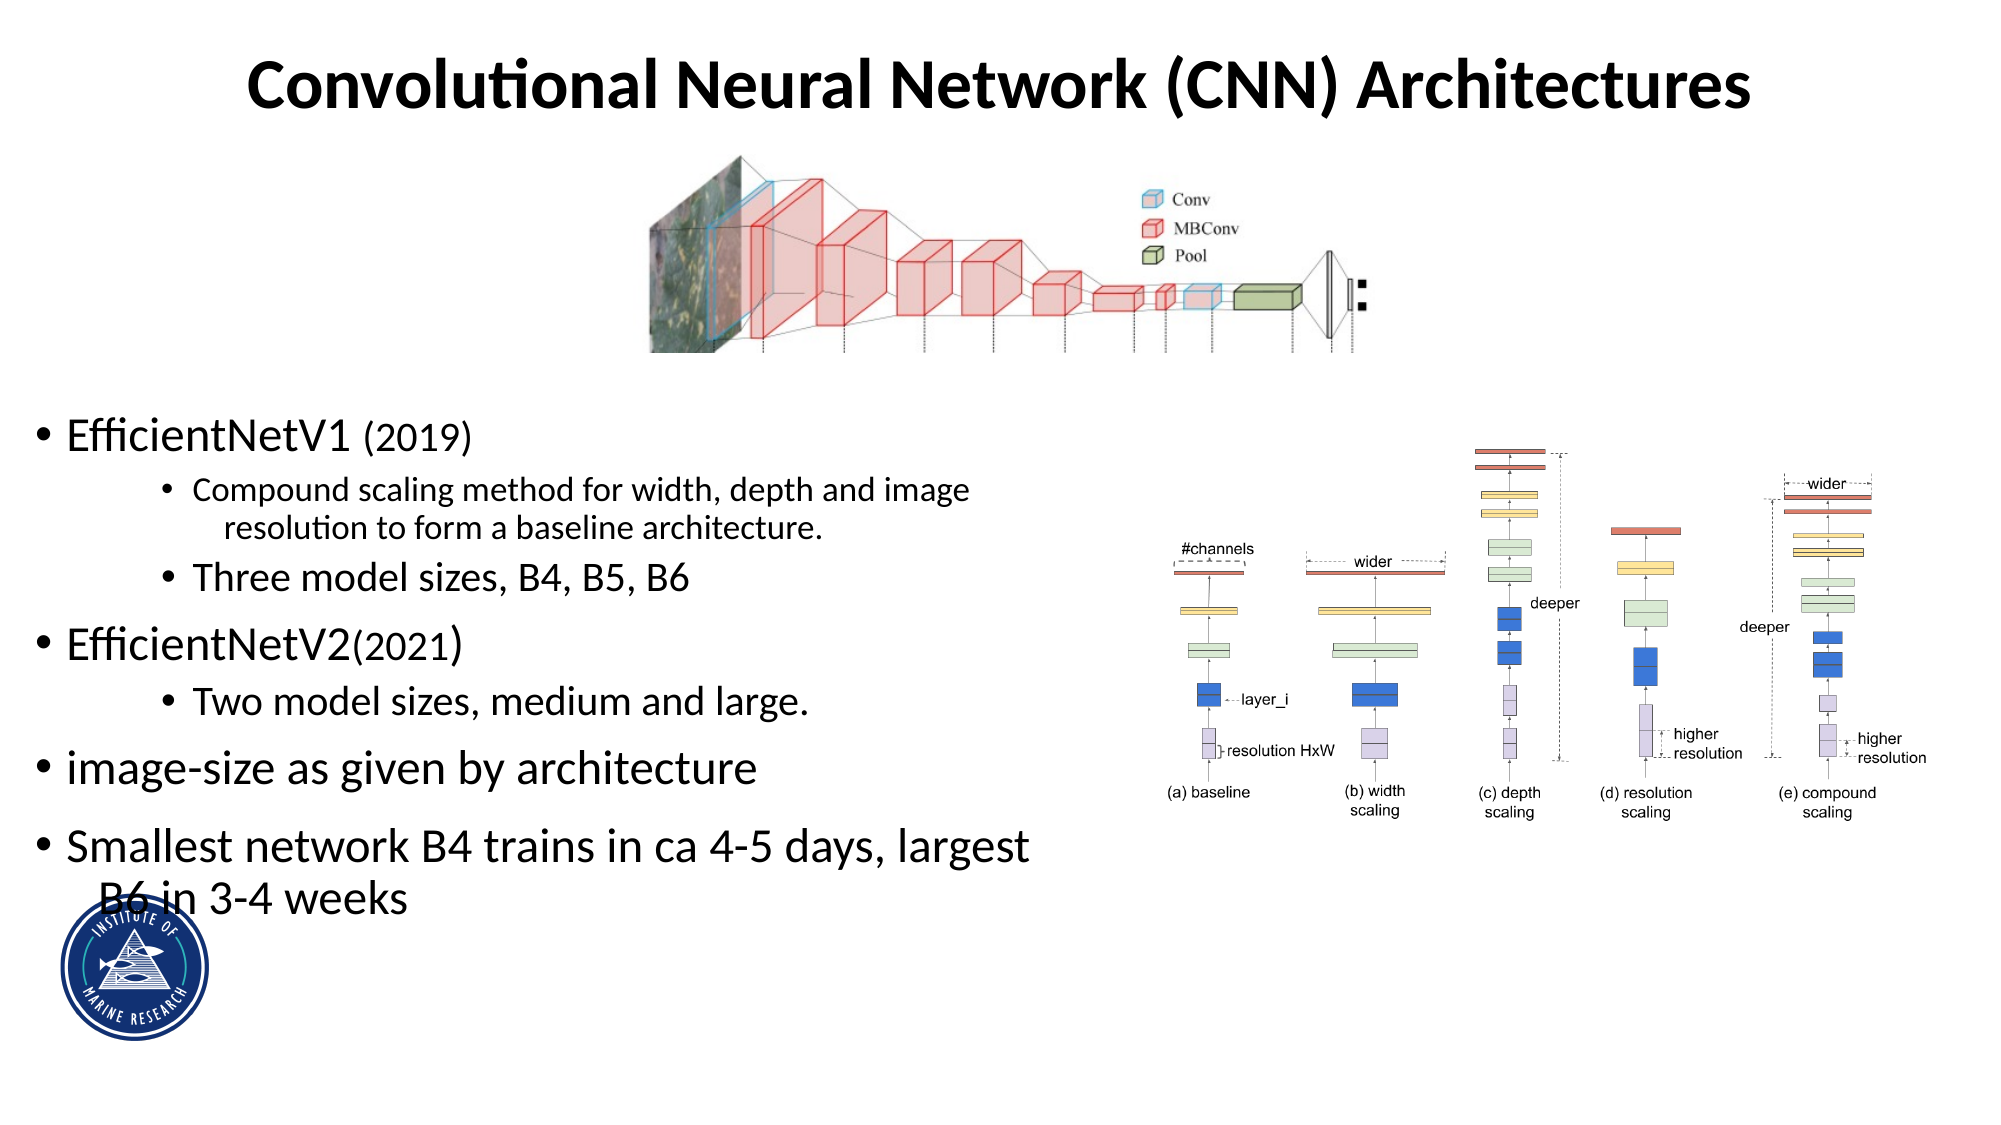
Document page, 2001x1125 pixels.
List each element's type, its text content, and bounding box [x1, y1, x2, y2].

picture [596, 154, 1404, 353]
picture [58, 939, 211, 1043]
picture [1165, 441, 1929, 823]
title Convolutional Neural Network (CNN) Architectures [137, 10, 1863, 160]
list EfficientNetV1 (2019) Compound scaling method for width, depth and image resolution to form a baseline architecture. Three model sizes, B4, B5, B6 EfficientNetV2(2021) Two model sizes, medium and large. image-size as given by architecture Smallest network B4 trains in ca 4-5 days, largest B6 in 3-4 weeks [20, 402, 1092, 939]
